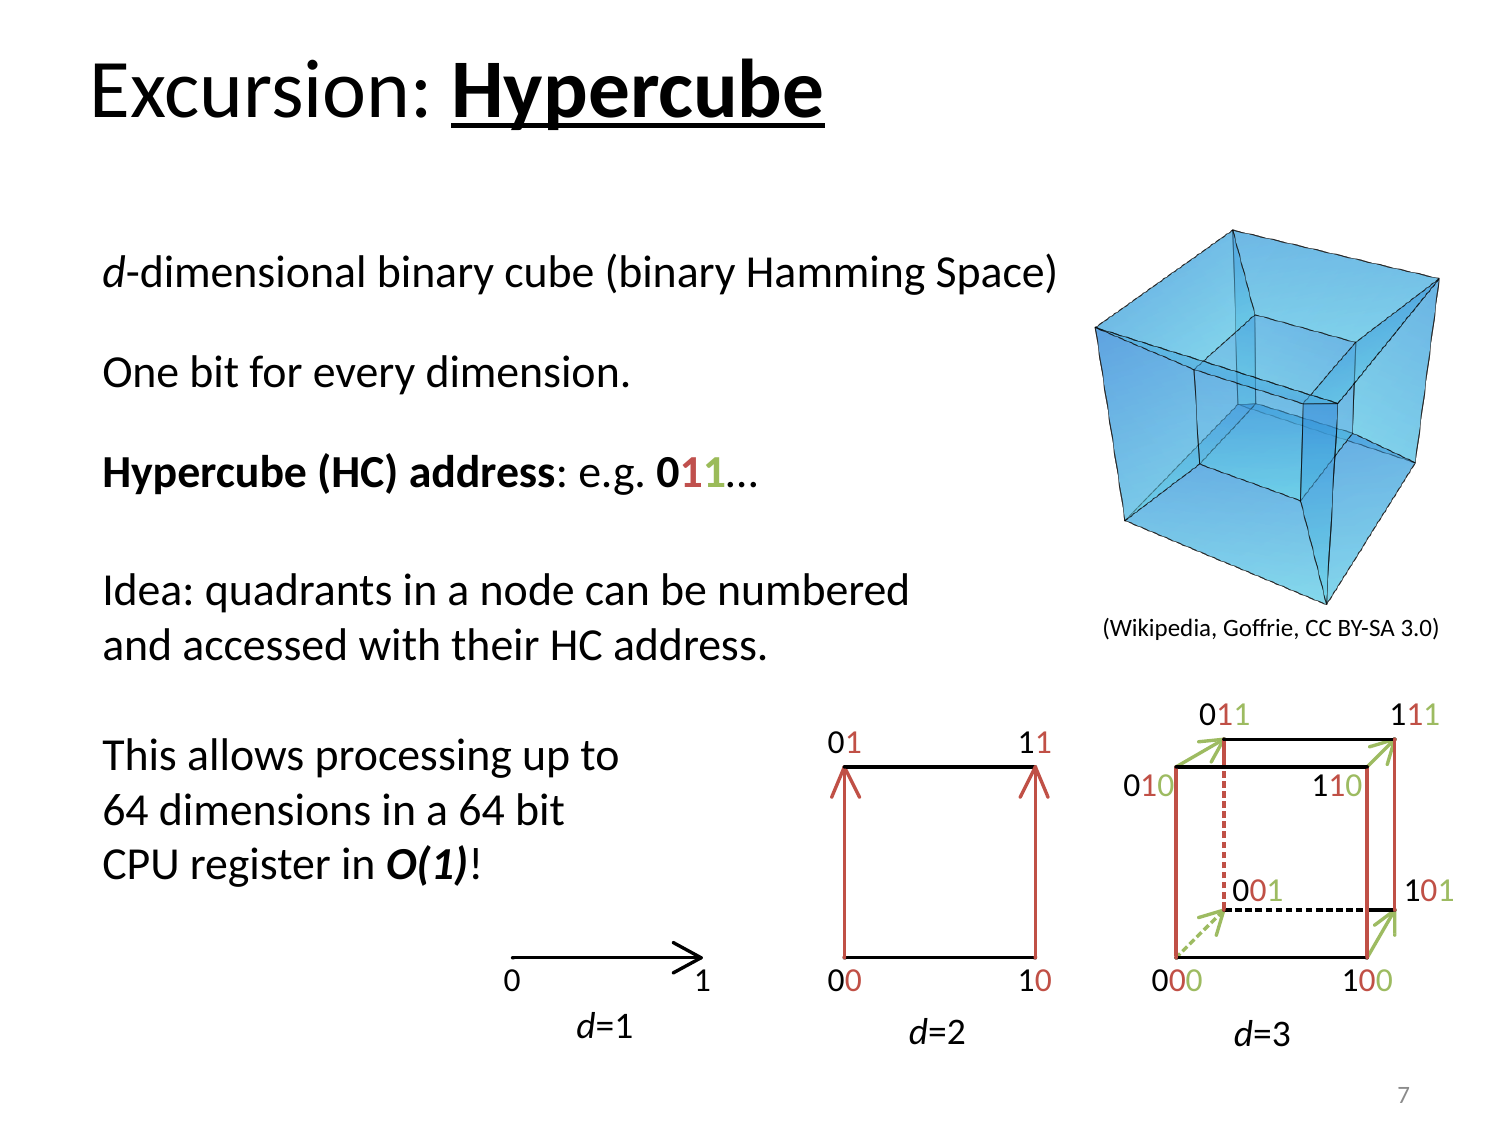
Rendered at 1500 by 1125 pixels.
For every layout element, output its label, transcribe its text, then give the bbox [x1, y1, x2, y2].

text_box d-dimensional binary cube (binary Hamming Space) One bit for every dimension. Hypercube (HC) address: e.g. 011… Idea: quadrants in a node can be numbered and accessed with their HC address. This allows processing up to 64 dimensions in a 64 bit CPU register in O(1)! [87, 234, 1438, 1047]
text_box d=1 [504, 994, 705, 1054]
text_box Excursion: Hypercube [75, 12, 1425, 155]
picture [500, 686, 1459, 1053]
picture [1094, 229, 1440, 604]
text_box d=2 [837, 999, 1038, 1060]
text_box d=3 [1162, 1001, 1363, 1062]
text_box (Wikipedia, Goffrie, CC BY-SA 3.0) [1087, 604, 1470, 650]
text_box <number> [1074, 1079, 1425, 1107]
